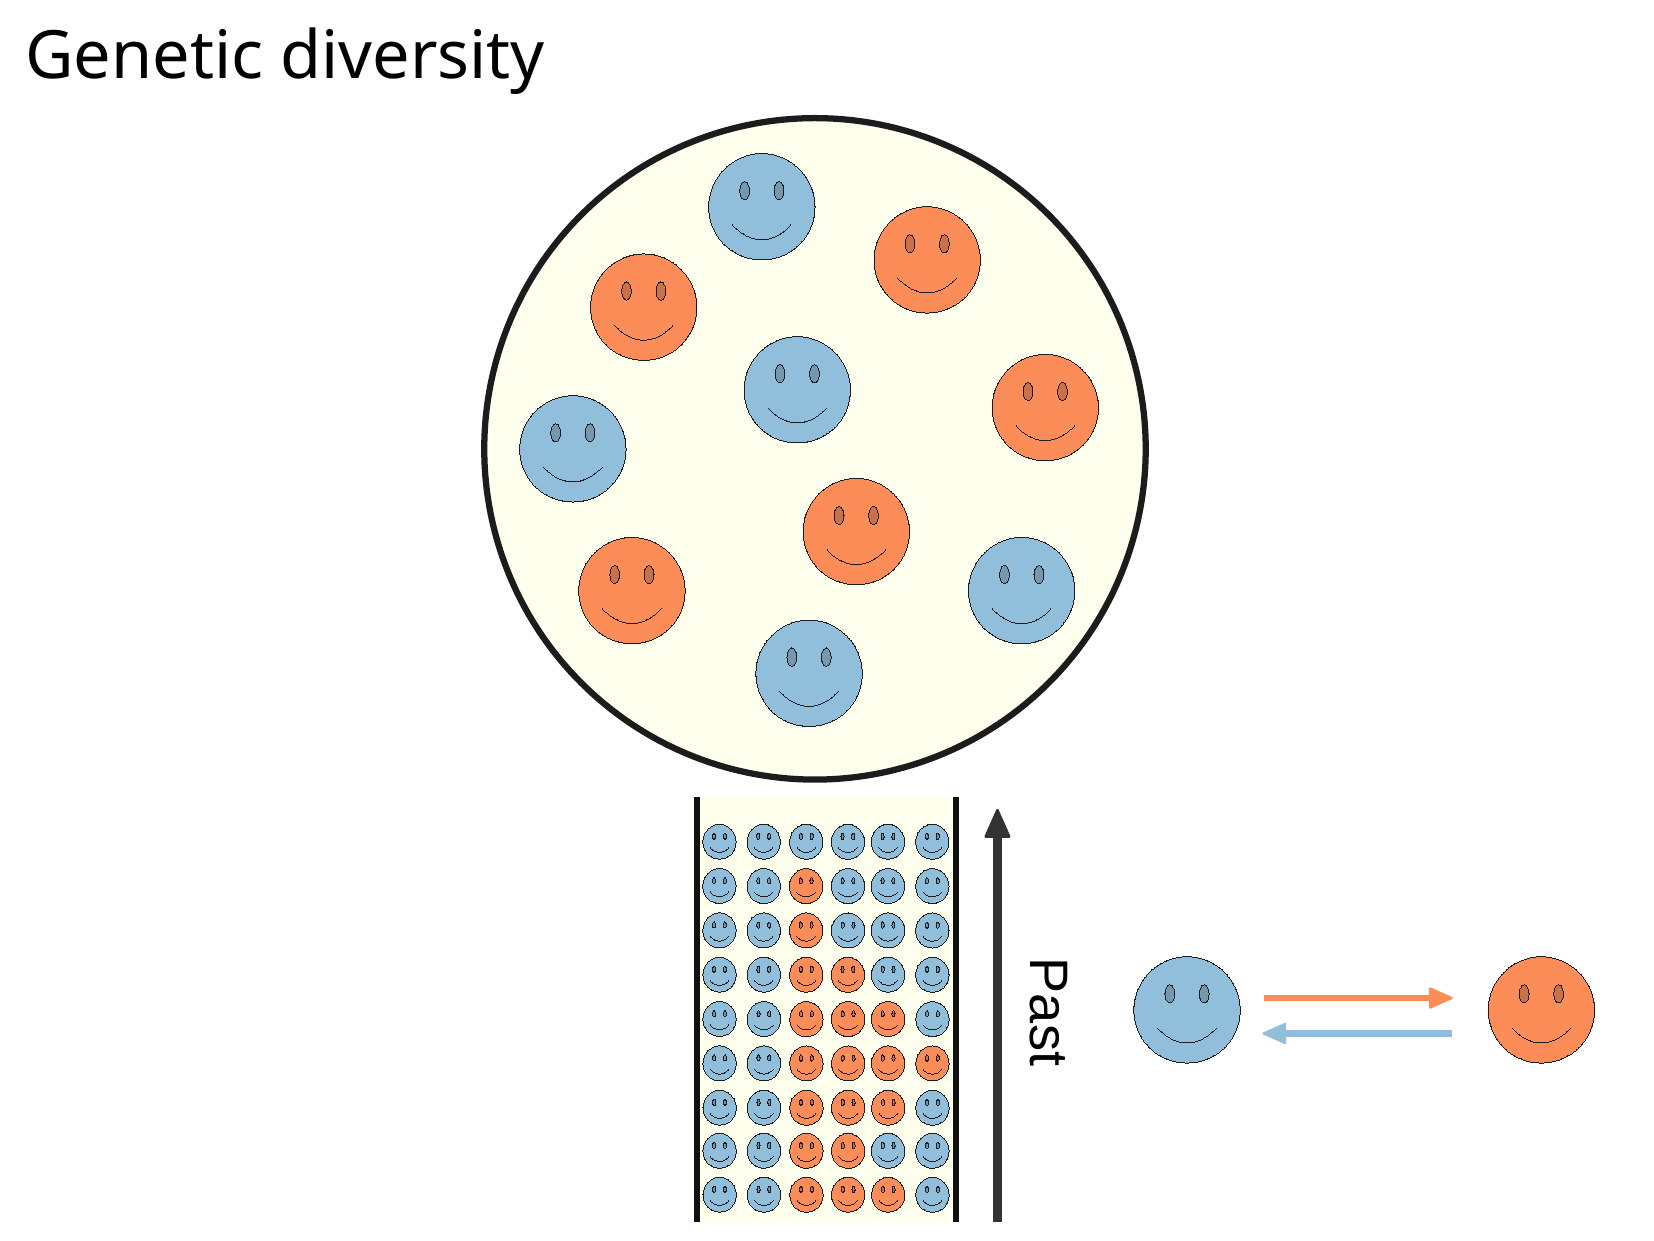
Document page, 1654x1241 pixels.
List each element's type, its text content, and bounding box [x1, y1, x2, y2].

text_box [696, 797, 957, 1223]
text_box Past [1011, 942, 1087, 1082]
text_box [484, 118, 1146, 780]
text_box [1488, 956, 1595, 1064]
text_box [1133, 956, 1241, 1064]
text_box Genetic diversity [10, 0, 1654, 87]
